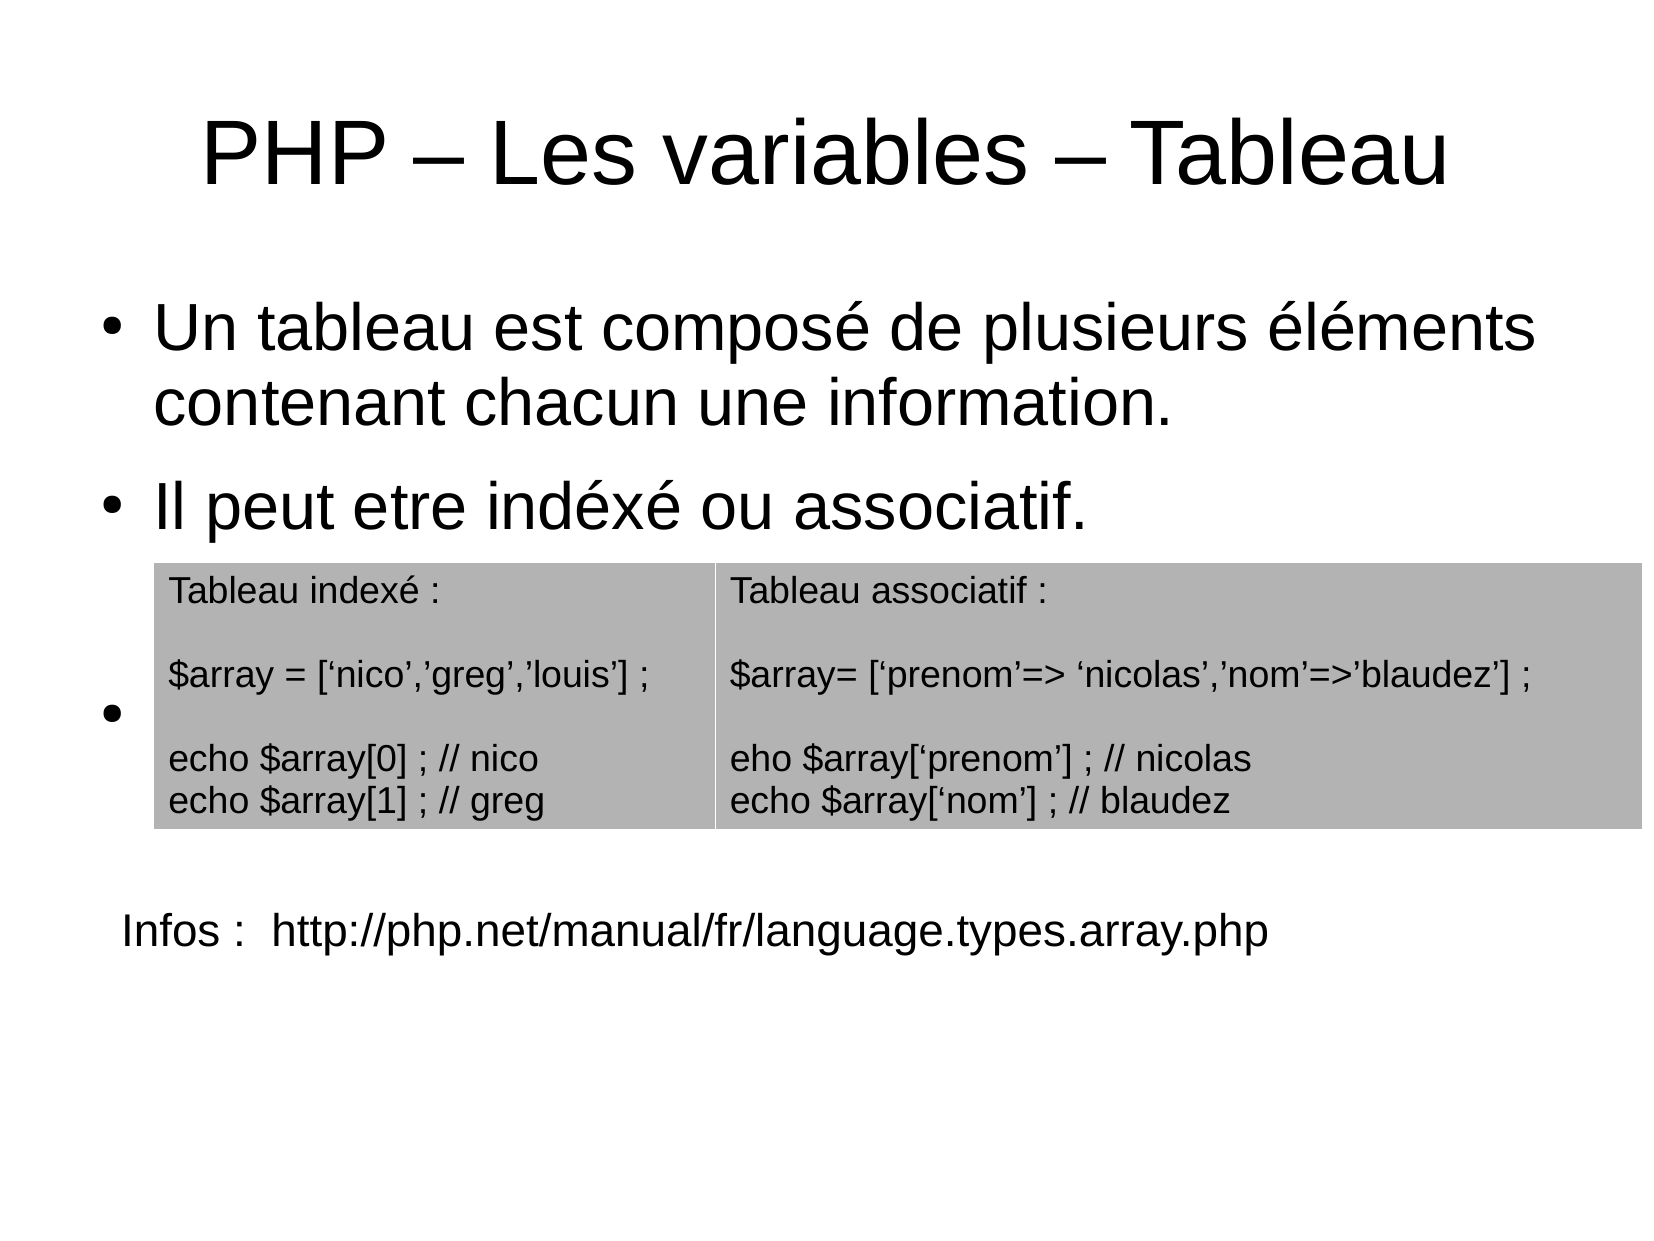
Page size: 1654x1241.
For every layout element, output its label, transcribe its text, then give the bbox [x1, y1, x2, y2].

table_header Tableau indexé : $array = [‘nico’,’greg’,’louis’] ; echo $array[0] ; // nico echo $array[1] ; // greg [154, 563, 715, 829]
table_header Tableau associatif : $array= [‘prenom’=> ‘nicolas’,’nom’=>’blaudez’] ; eho $array[‘prenom’] ; // nicolas echo $array[‘nom’] ; // blaudez [716, 563, 1642, 829]
title PHP – Les variables – Tableau [82, 49, 1571, 257]
list Un tableau est composé de plusieurs éléments contenant chacun une information. Il peut etre indéxé ou associatif. [82, 290, 1571, 1010]
text_box Infos : http://php.net/manual/fr/language.types.array.php [106, 897, 1619, 964]
